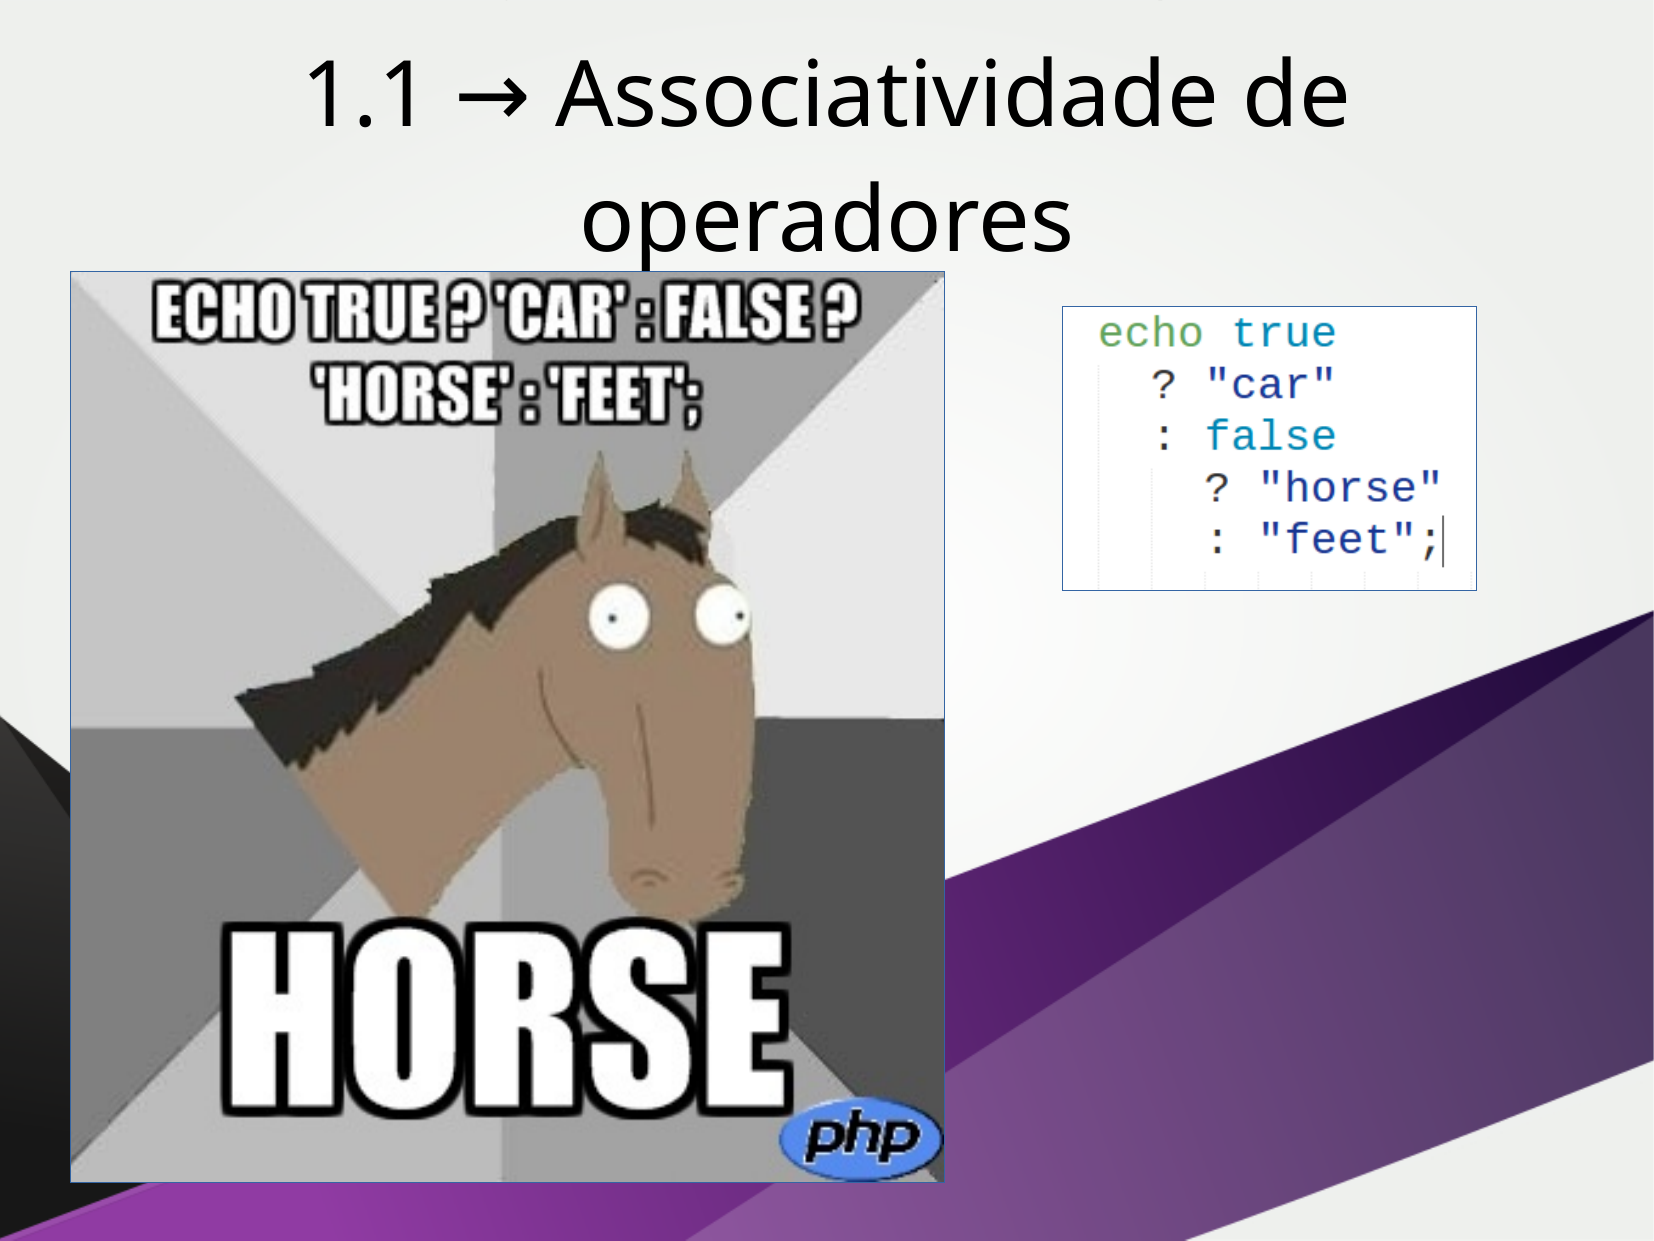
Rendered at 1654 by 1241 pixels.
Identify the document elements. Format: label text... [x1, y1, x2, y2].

picture [0, 0, 1654, 1241]
title 1.1 → Associatividade de operadores [82, 49, 1571, 257]
